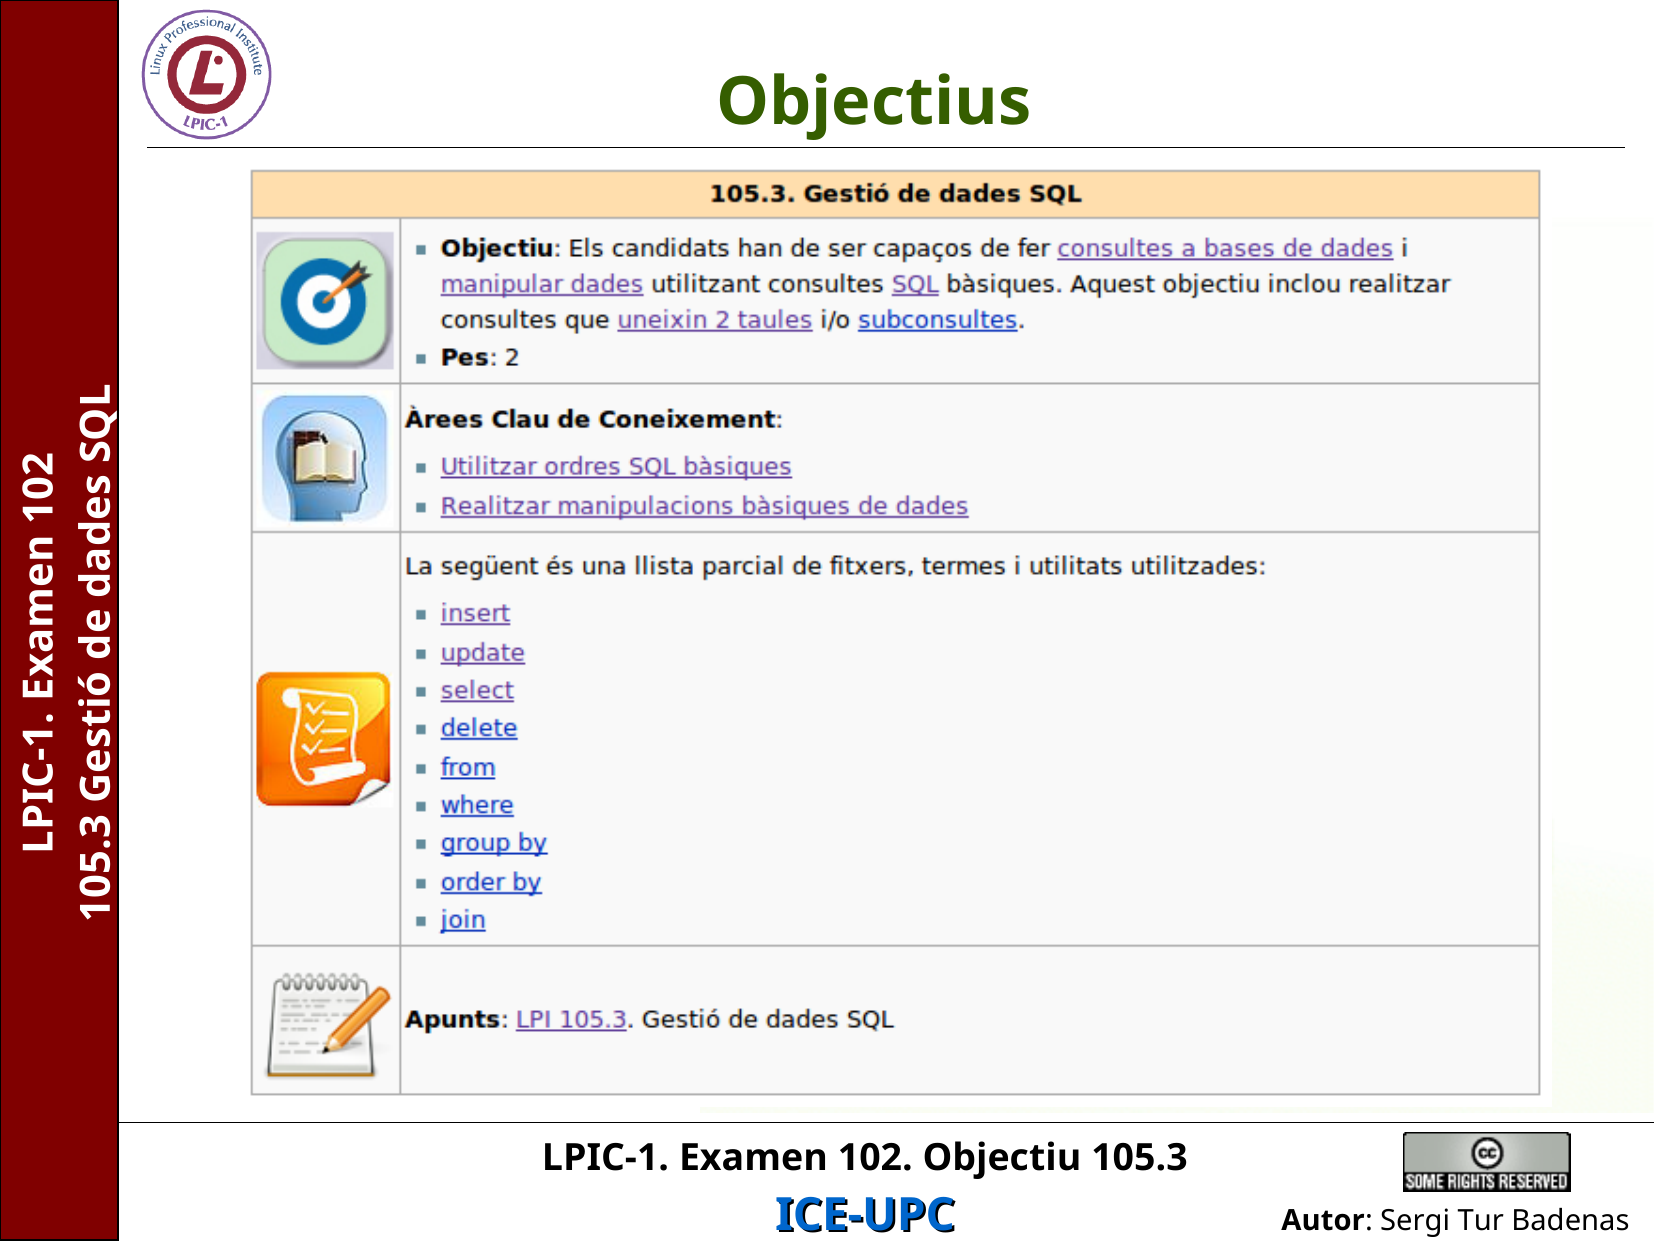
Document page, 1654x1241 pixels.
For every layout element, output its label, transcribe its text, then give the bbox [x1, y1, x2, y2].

picture [1403, 1132, 1571, 1192]
picture [240, 161, 1654, 1113]
title Objectius [129, 55, 1619, 142]
picture [135, 5, 277, 55]
